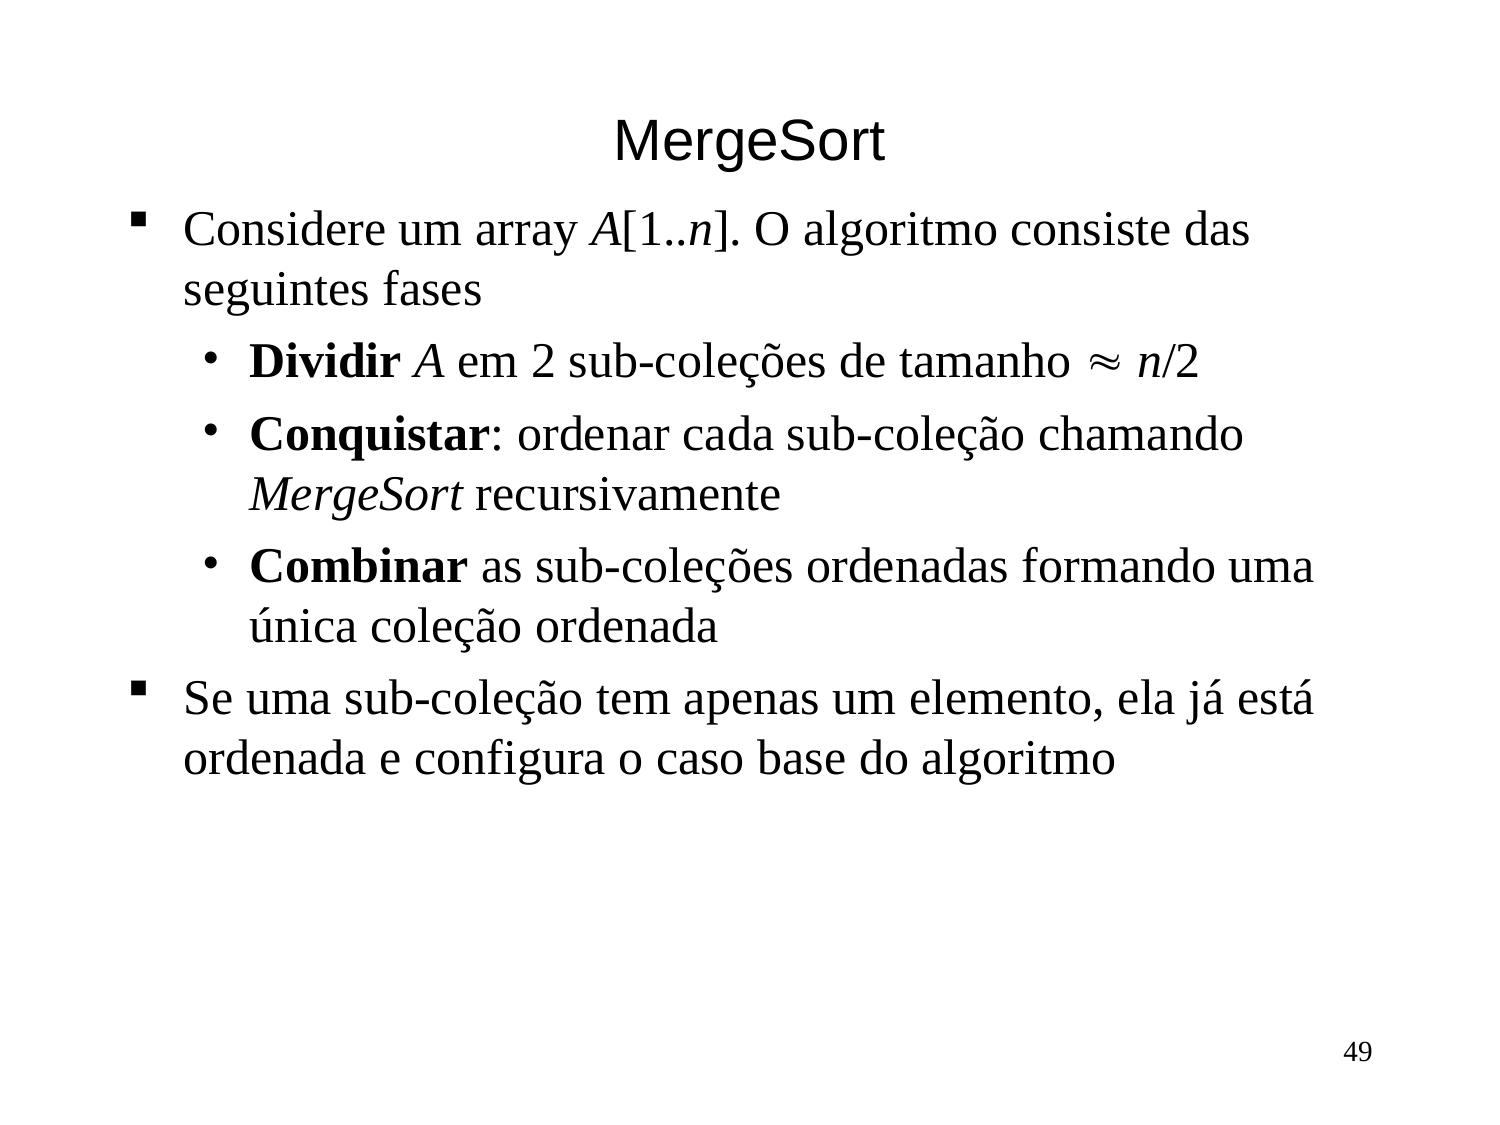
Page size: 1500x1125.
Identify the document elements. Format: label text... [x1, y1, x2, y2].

list Considere um array A[1..n]. O algoritmo consiste das seguintes fases Dividir A em 2 sub-coleções de tamanho  n/2 Conquistar: ordenar cada sub-coleção chamando MergeSort recursivamente Combinar as sub-coleções ordenadas formando uma única coleção ordenada Se uma sub-coleção tem apenas um elemento, ela já está ordenada e configura o caso base do algoritmo [112, 187, 1388, 1000]
title MergeSort [112, 99, 1388, 175]
